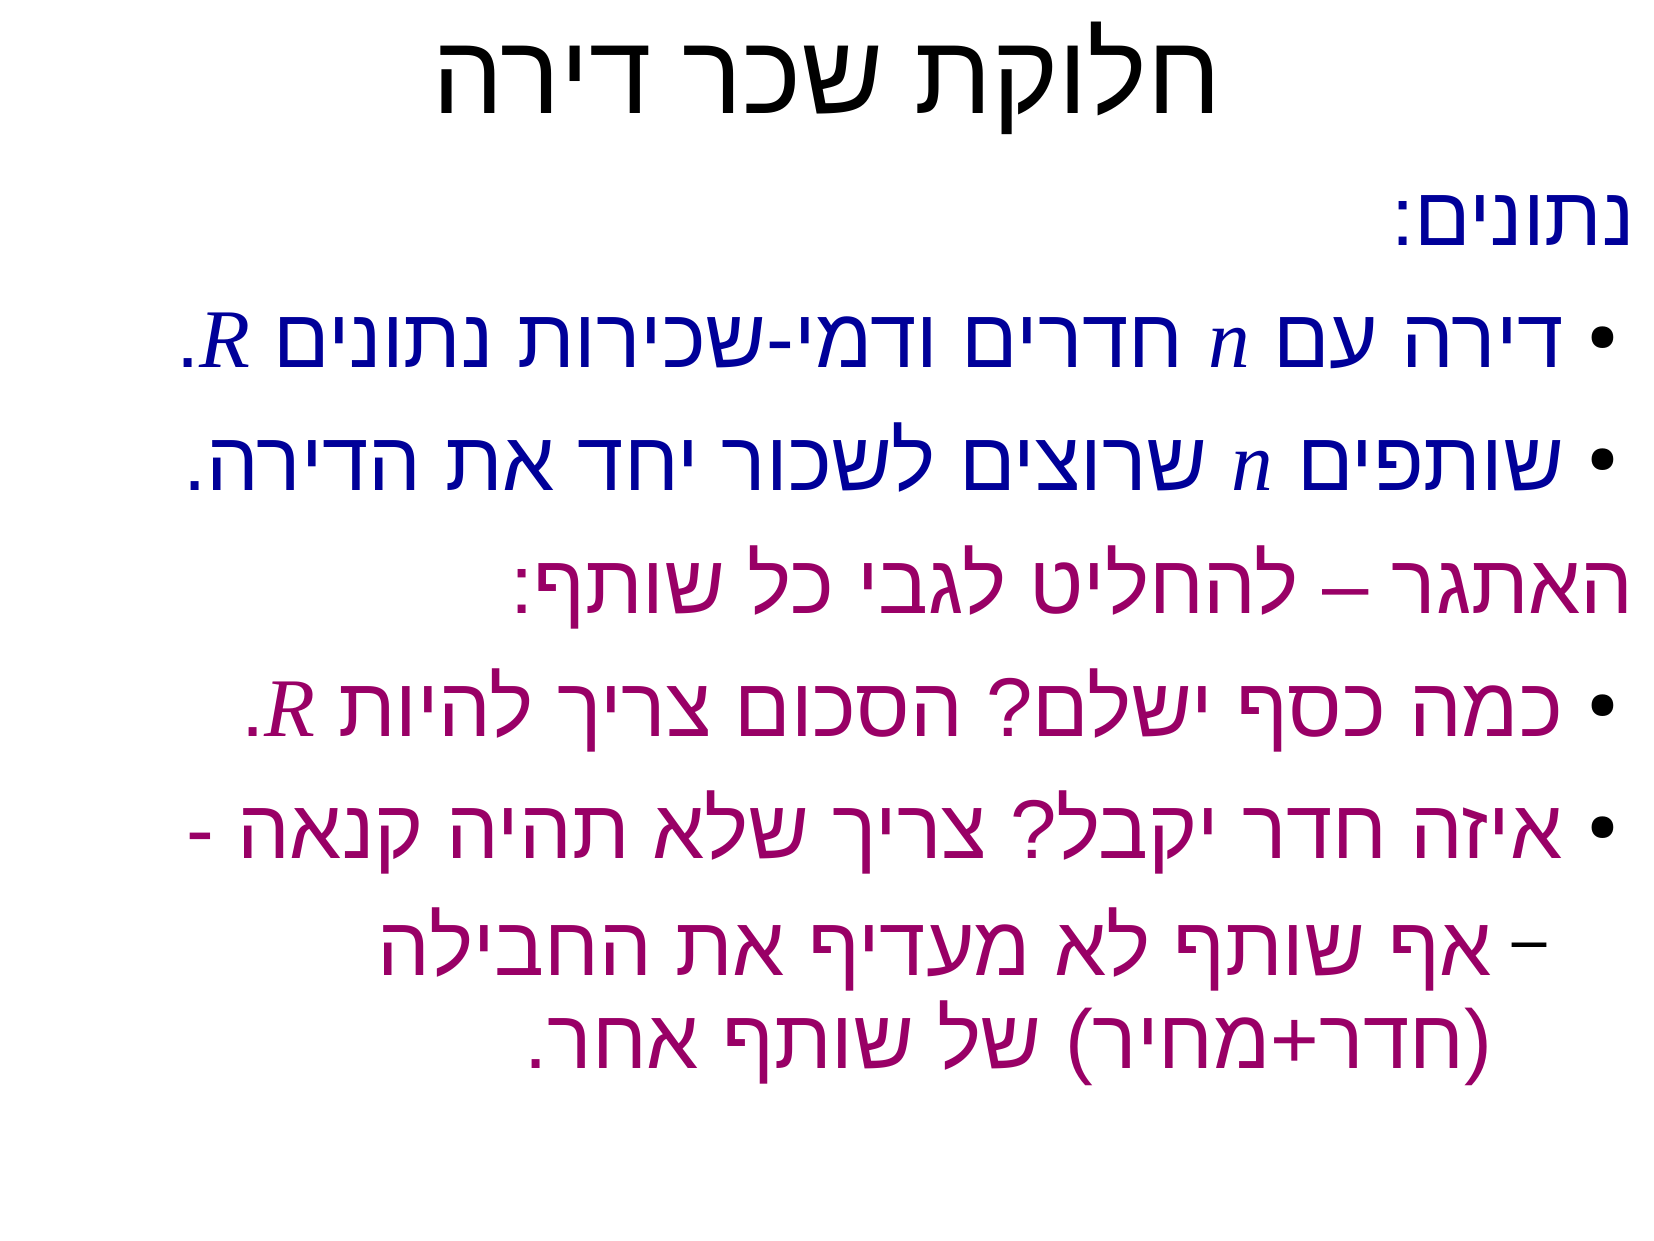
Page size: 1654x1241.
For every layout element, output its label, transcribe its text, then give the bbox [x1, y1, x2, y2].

list נתונים: דירה עם n חדרים ודמי-שכירות נתונים R. שותפים n שרוצים לשכור יחד את הדירה. האתגר – להחליט לגבי כל שותף: כמה כסף ישלם? הסכום צריך להיות R. איזה חדר יקבל? צריך שלא תהיה קנאה - אף שותף לא מעדיף את החבילה (חדר+מחיר) של שותף אחר. [15, 170, 1636, 1216]
title חלוקת שכר דירה [0, 0, 1654, 151]
